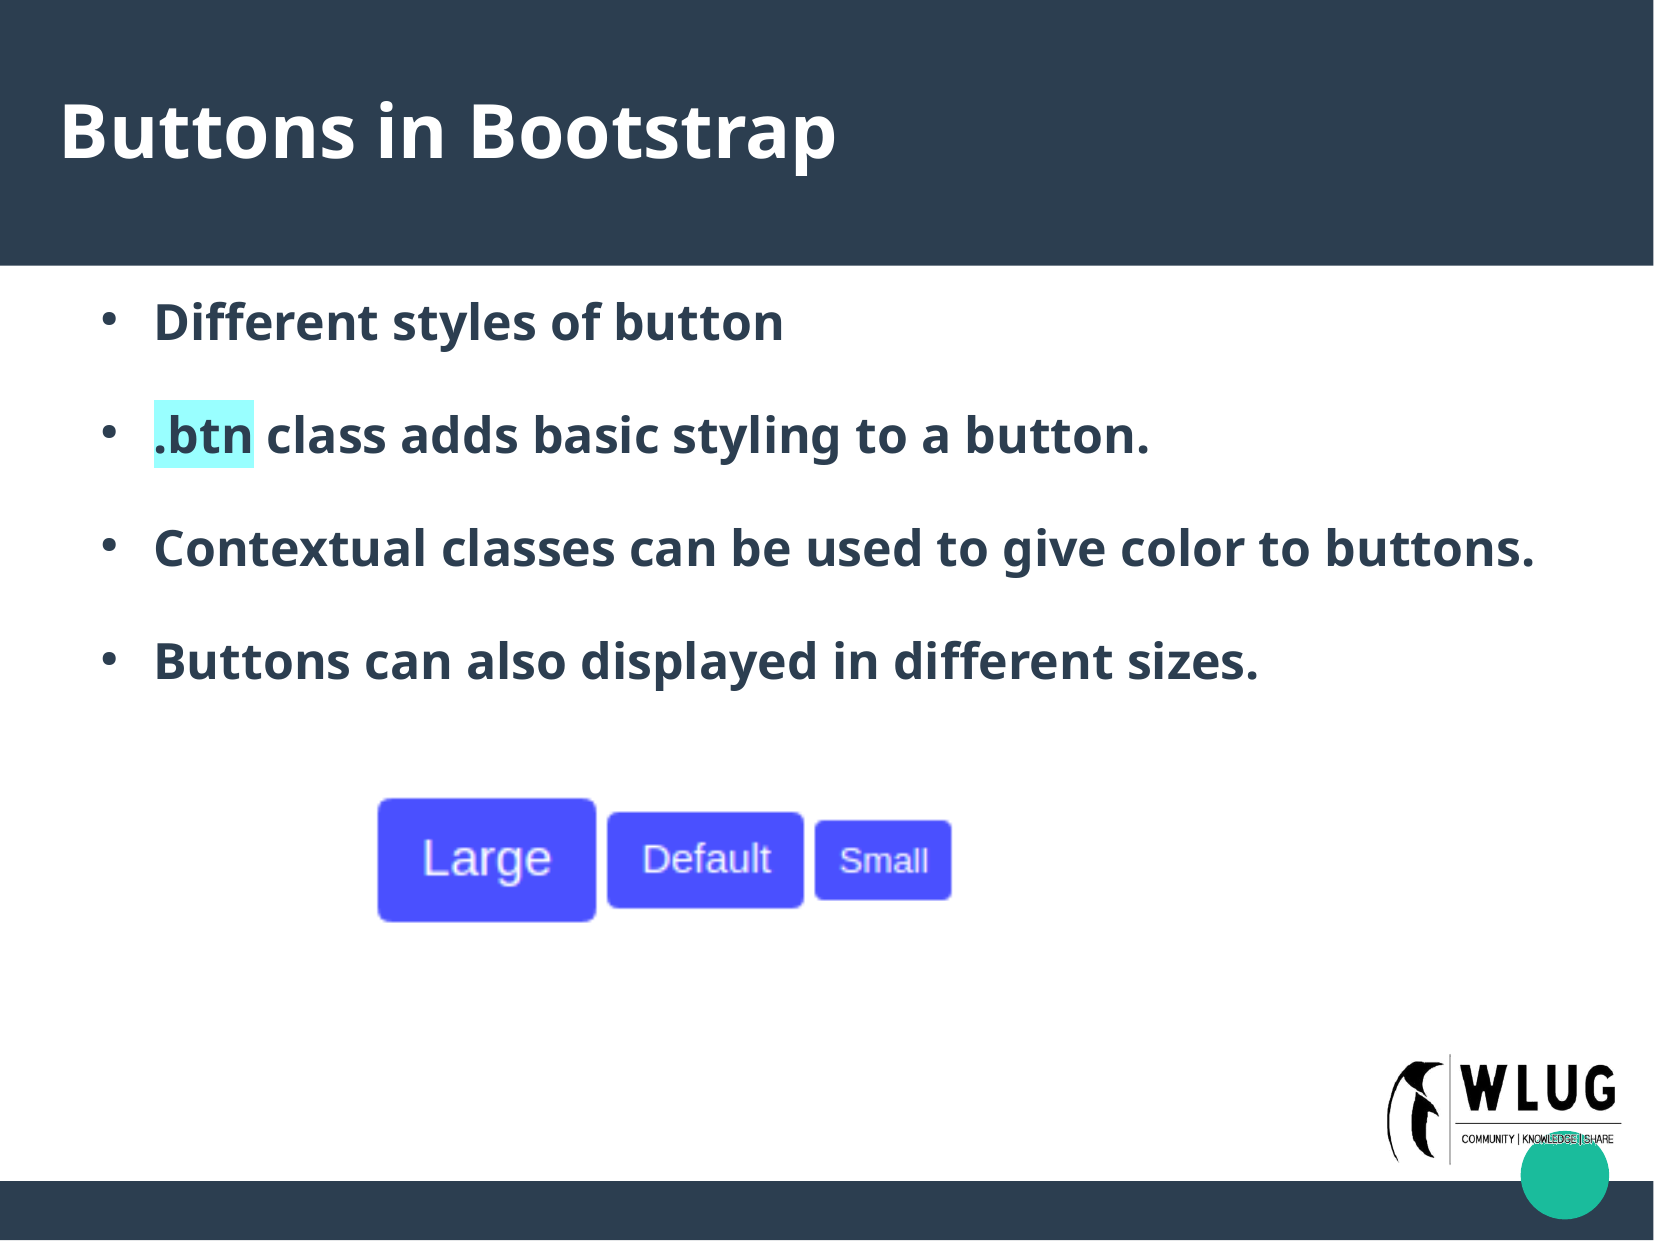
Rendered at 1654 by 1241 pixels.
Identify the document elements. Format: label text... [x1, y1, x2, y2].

list Different styles of button .btn class adds basic styling to a button. Contextual classes can be used to give color to buttons. Buttons can also displayed in different sizes. [82, 290, 1571, 1010]
picture [1371, 1046, 1630, 1170]
picture [354, 791, 996, 934]
title Buttons in Bootstrap [59, 49, 1595, 207]
